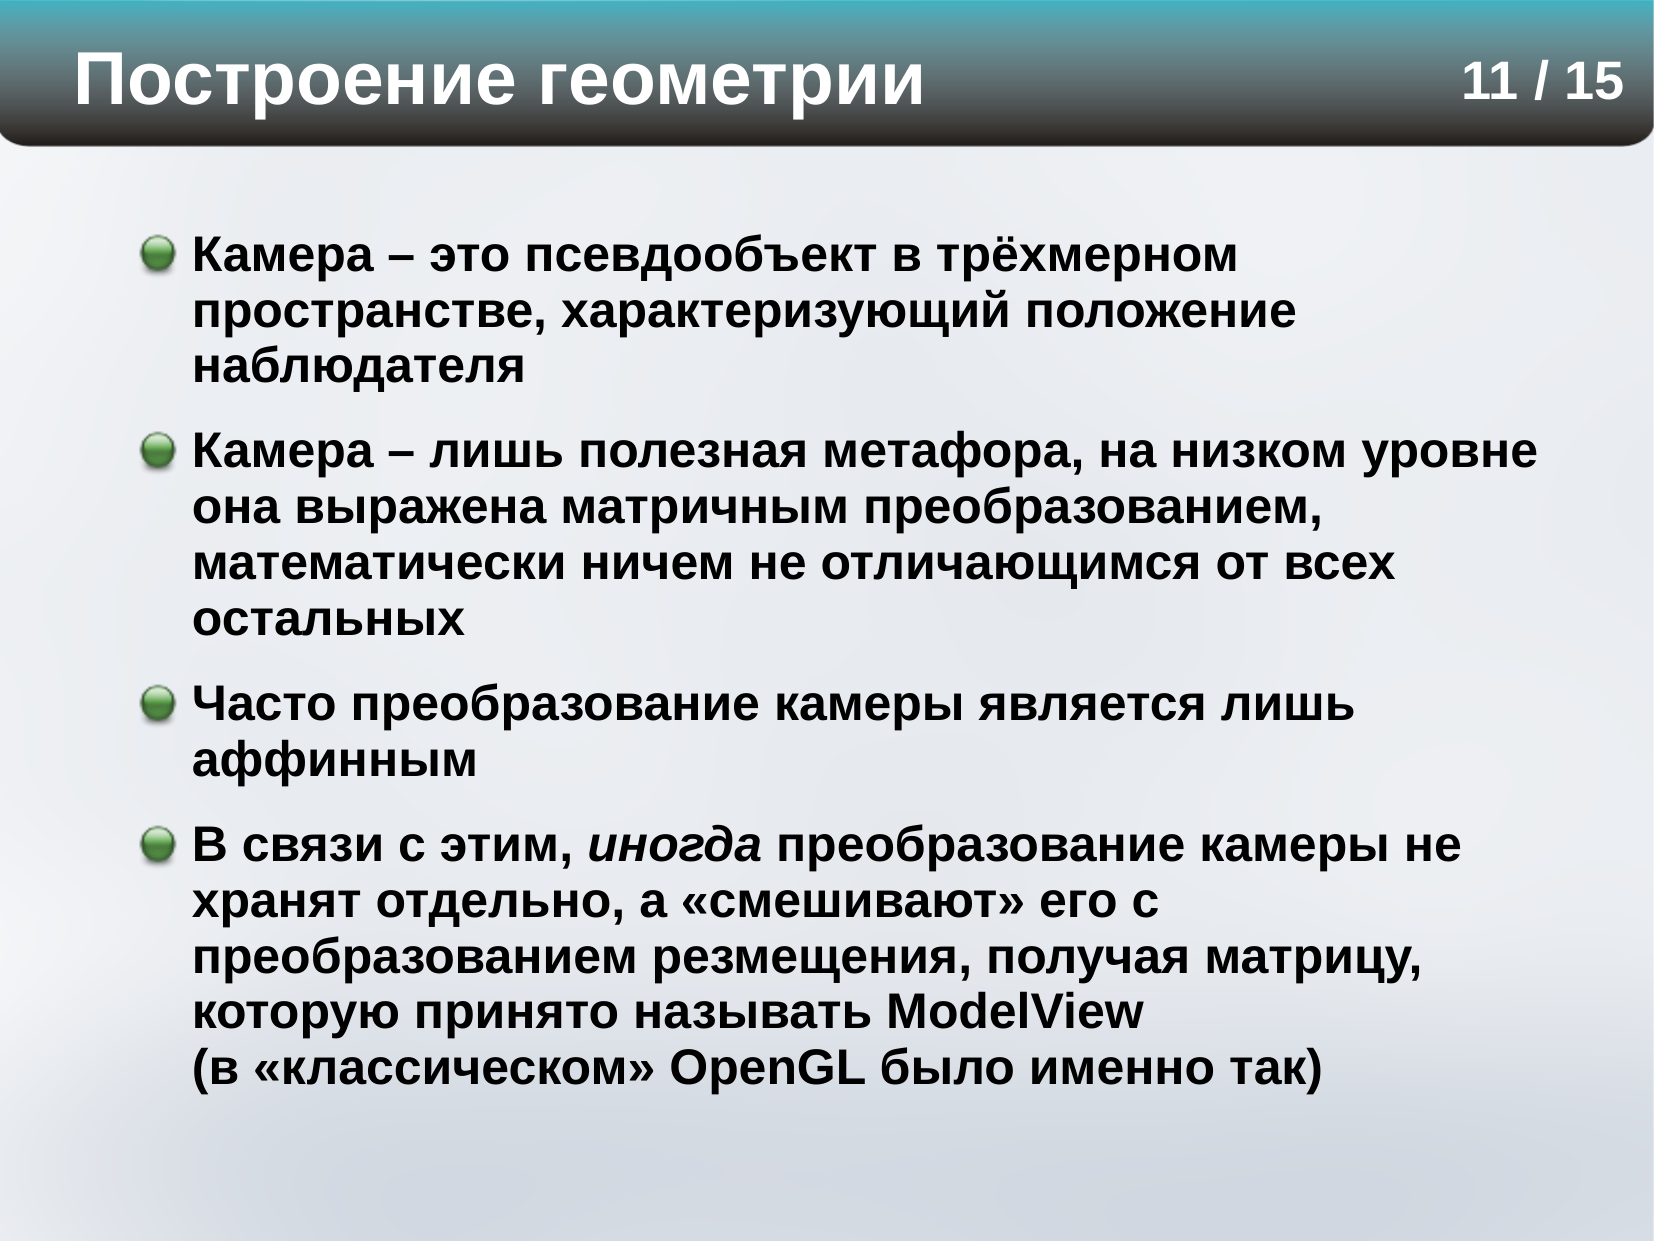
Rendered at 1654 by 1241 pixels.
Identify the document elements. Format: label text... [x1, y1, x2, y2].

picture [0, 0, 1654, 1241]
text_box Камера – это псевдообъект в трёхмерном пространстве, характеризующий положение наблюдателя Камера – лишь полезная метафора, на низком уровне она выражена матричным преобразованием, математически ничем не отличающимся от всех остальных Часто преобразование камеры является лишь аффинным В связи с этим, иногда преобразование камеры не хранят отдельно, а «смешивают» его с преобразованием резмещения, получая матрицу, которую принято называть ModelView (в «классическом» OpenGL было именно так) [118, 218, 1595, 1103]
text_box Построение геометрии [59, 29, 1418, 129]
text_box <номер> / 15 [1446, 42, 1654, 179]
